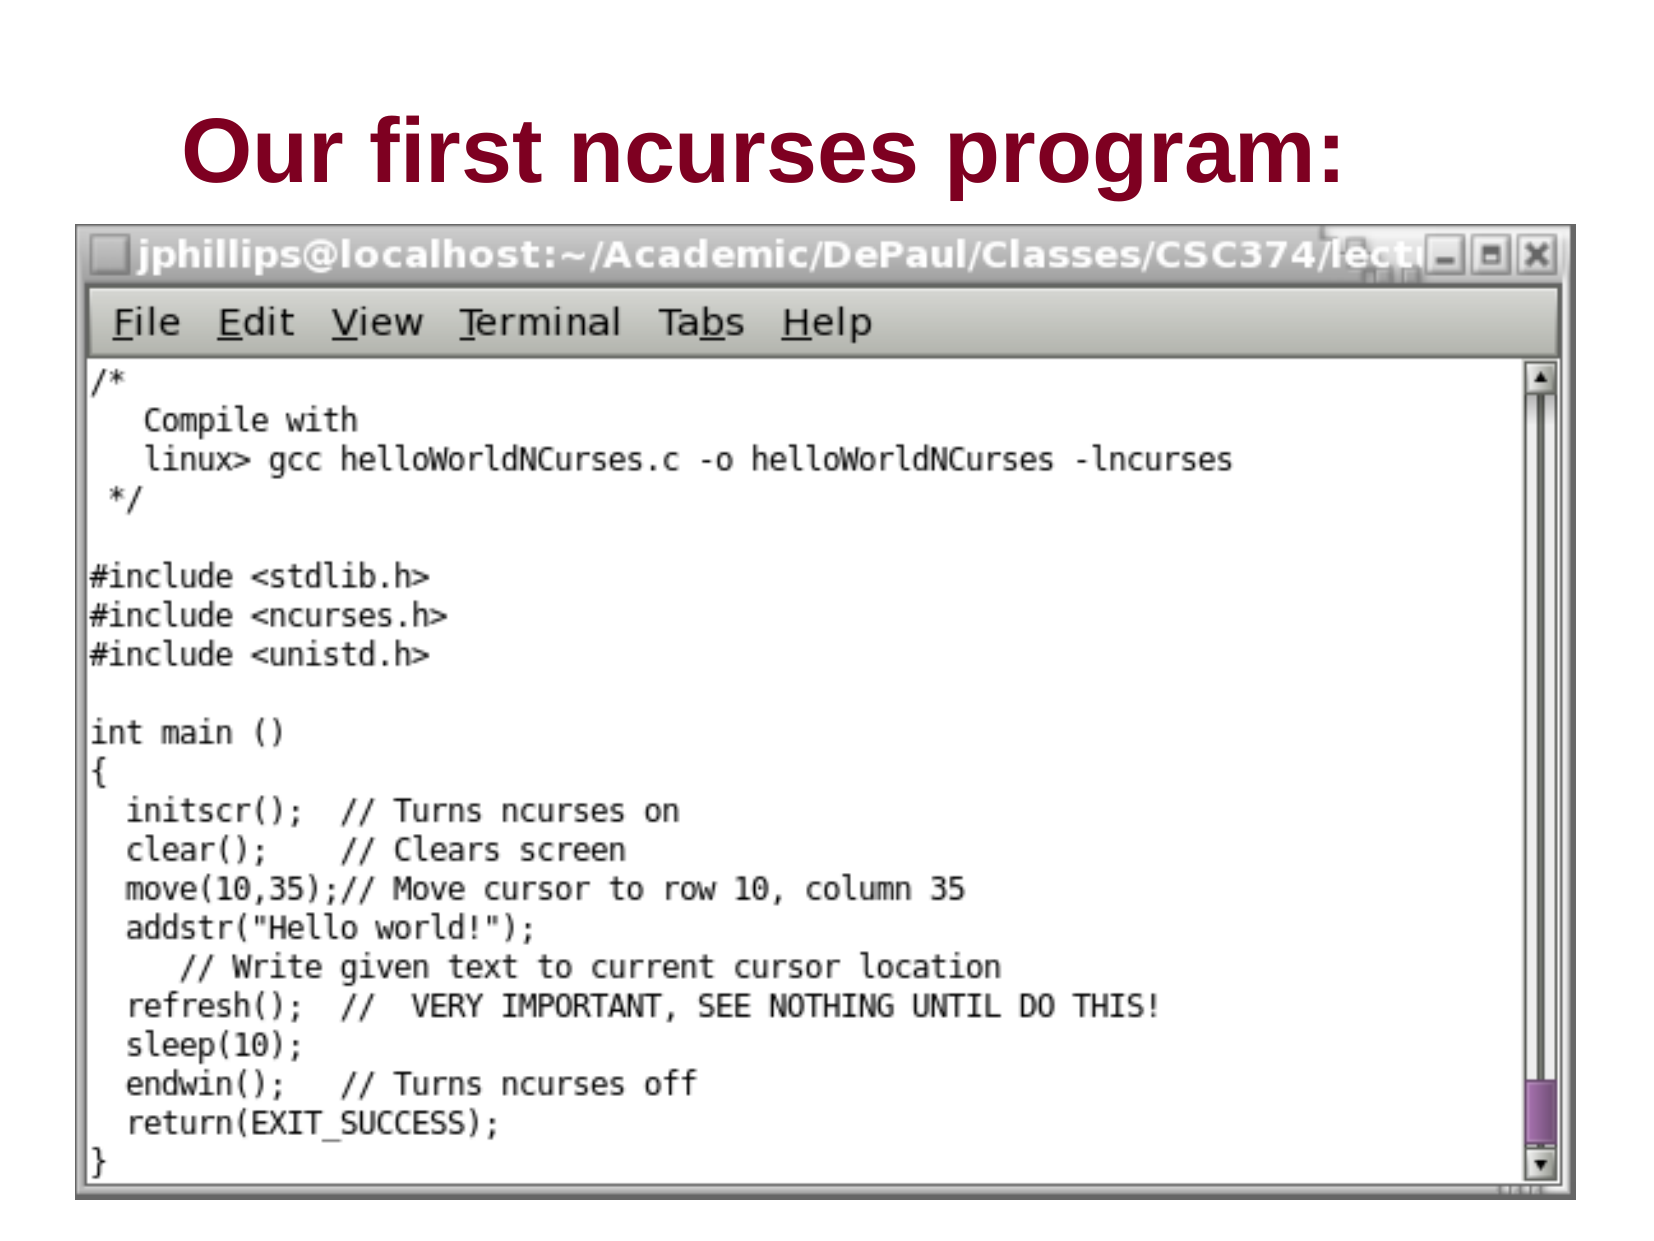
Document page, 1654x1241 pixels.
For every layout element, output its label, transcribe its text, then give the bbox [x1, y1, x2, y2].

picture [0, 0, 1654, 1241]
title Our first ncurses program: [118, 94, 1412, 207]
